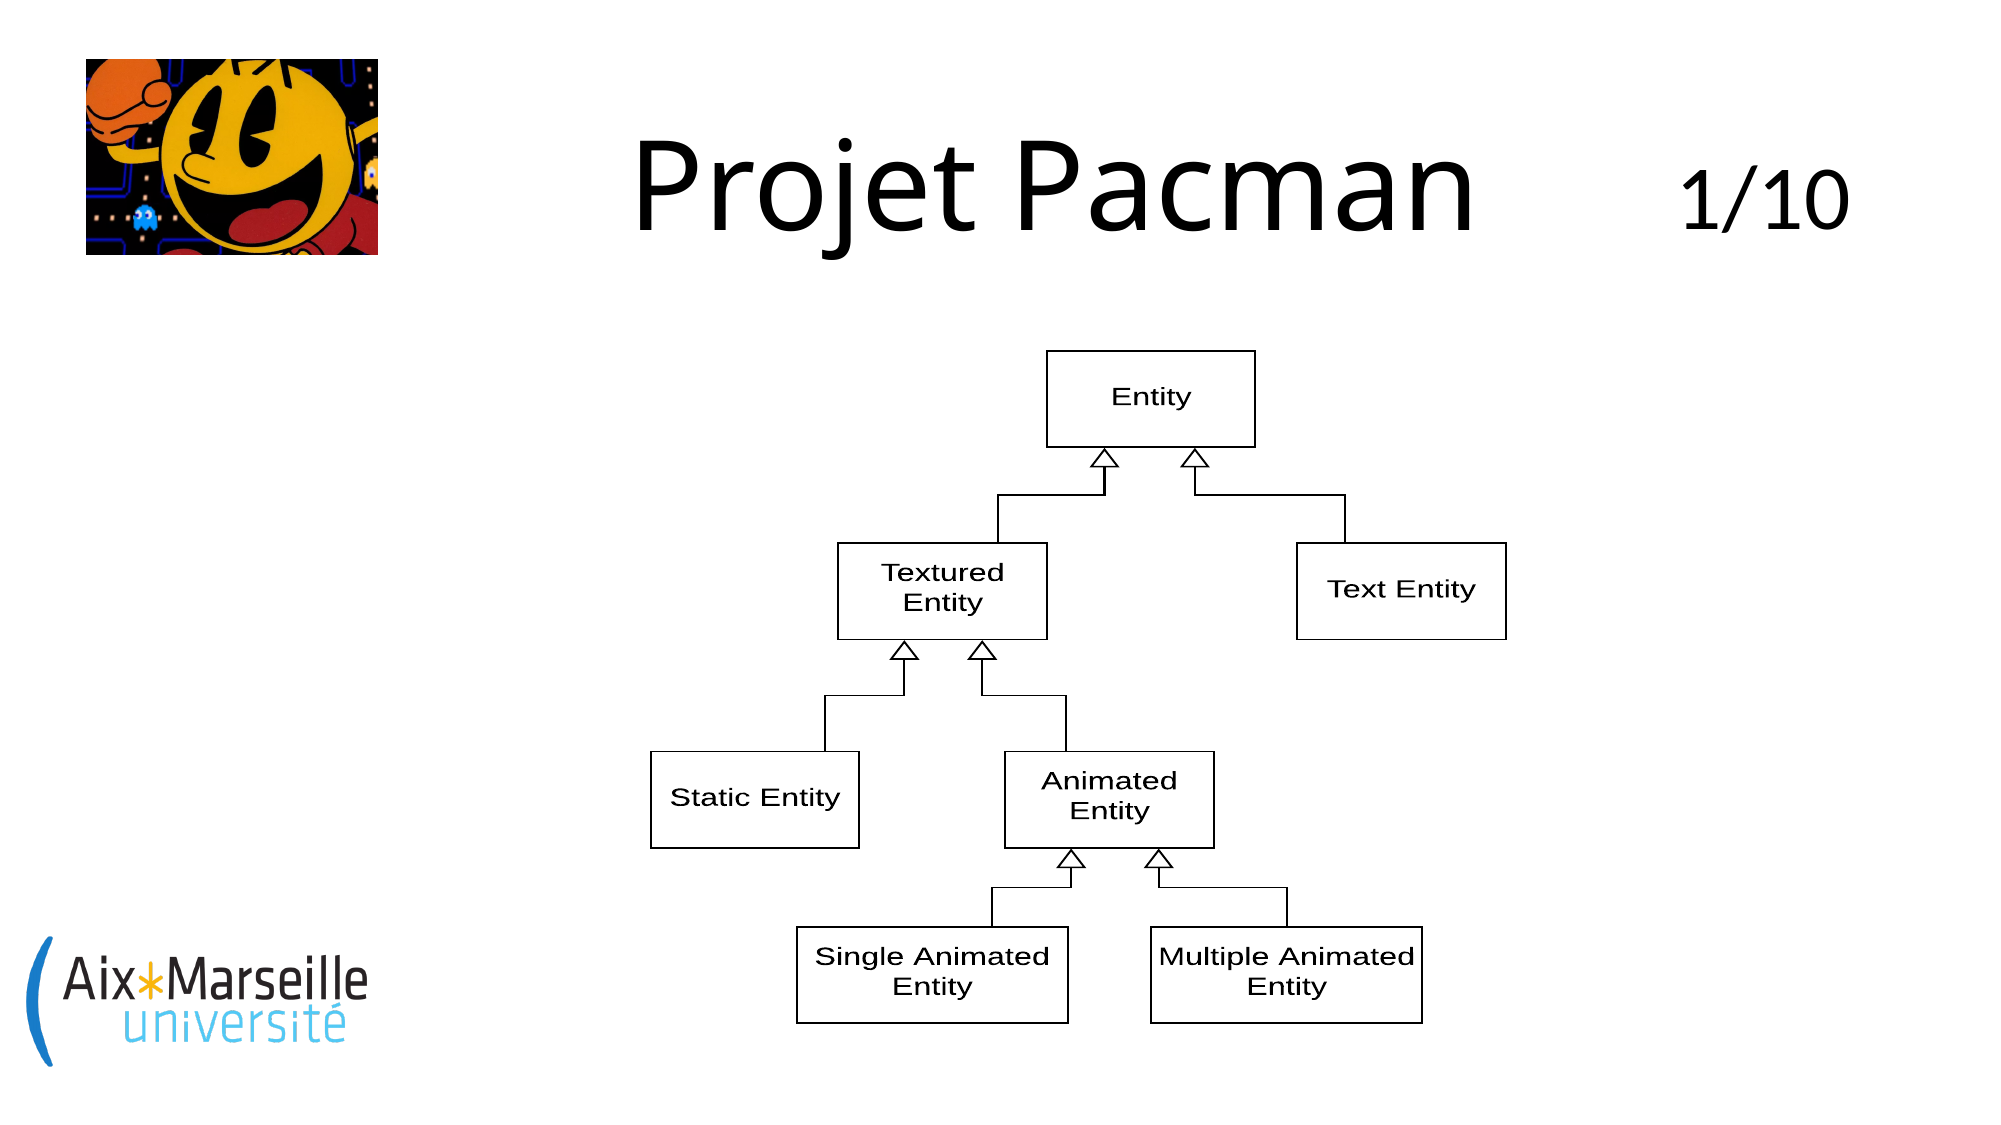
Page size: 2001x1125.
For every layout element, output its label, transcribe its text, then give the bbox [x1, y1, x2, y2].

picture [86, 59, 378, 255]
subtitle 1/10 [1559, 142, 1968, 255]
title Projet Pacman [465, 73, 1644, 265]
picture [0, 903, 425, 1096]
picture [609, 318, 1548, 1055]
